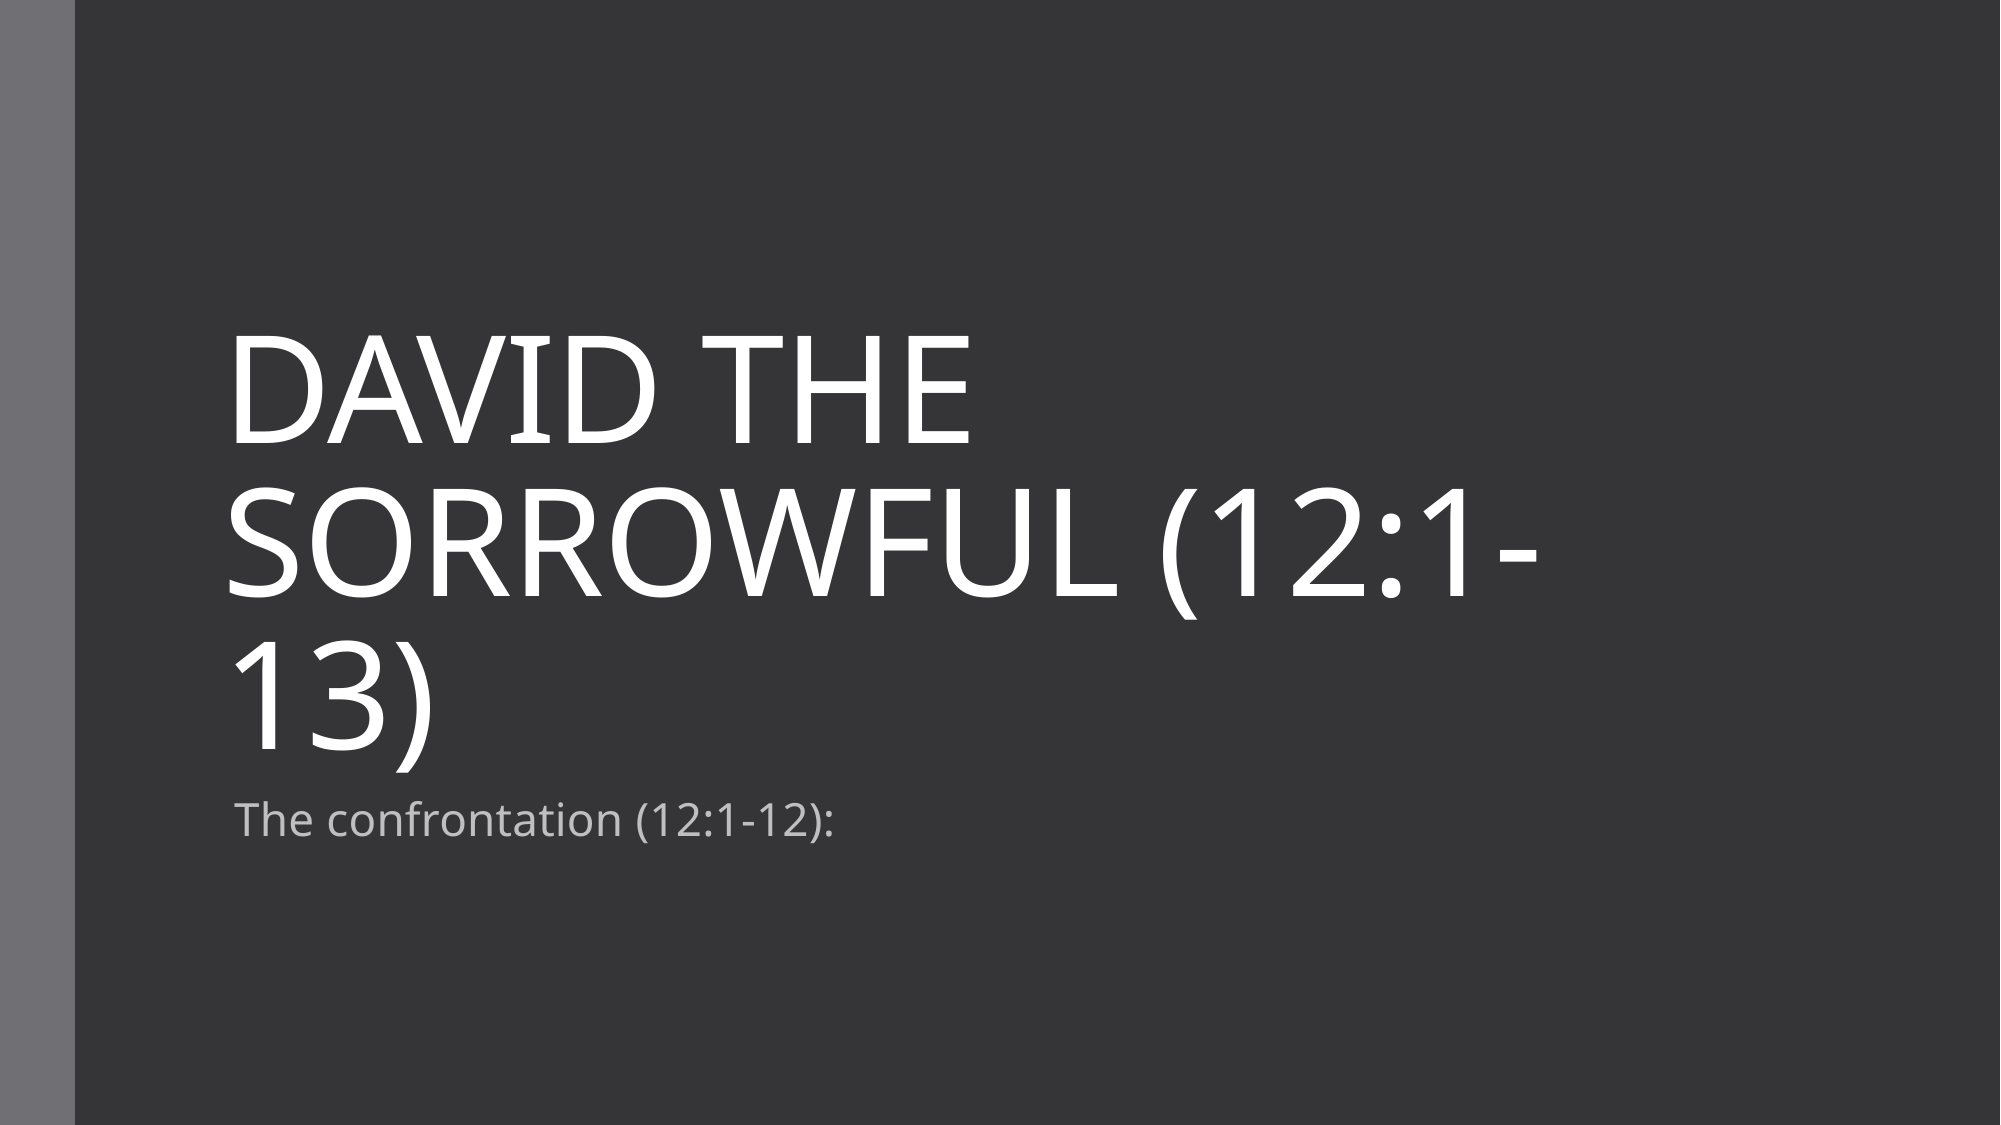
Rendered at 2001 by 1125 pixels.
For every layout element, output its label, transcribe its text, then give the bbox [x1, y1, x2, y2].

title DAVID THE SORROWFUL (12:1-13) [206, 124, 1752, 787]
subtitle The confrontation (12:1-12): [206, 787, 1752, 1066]
